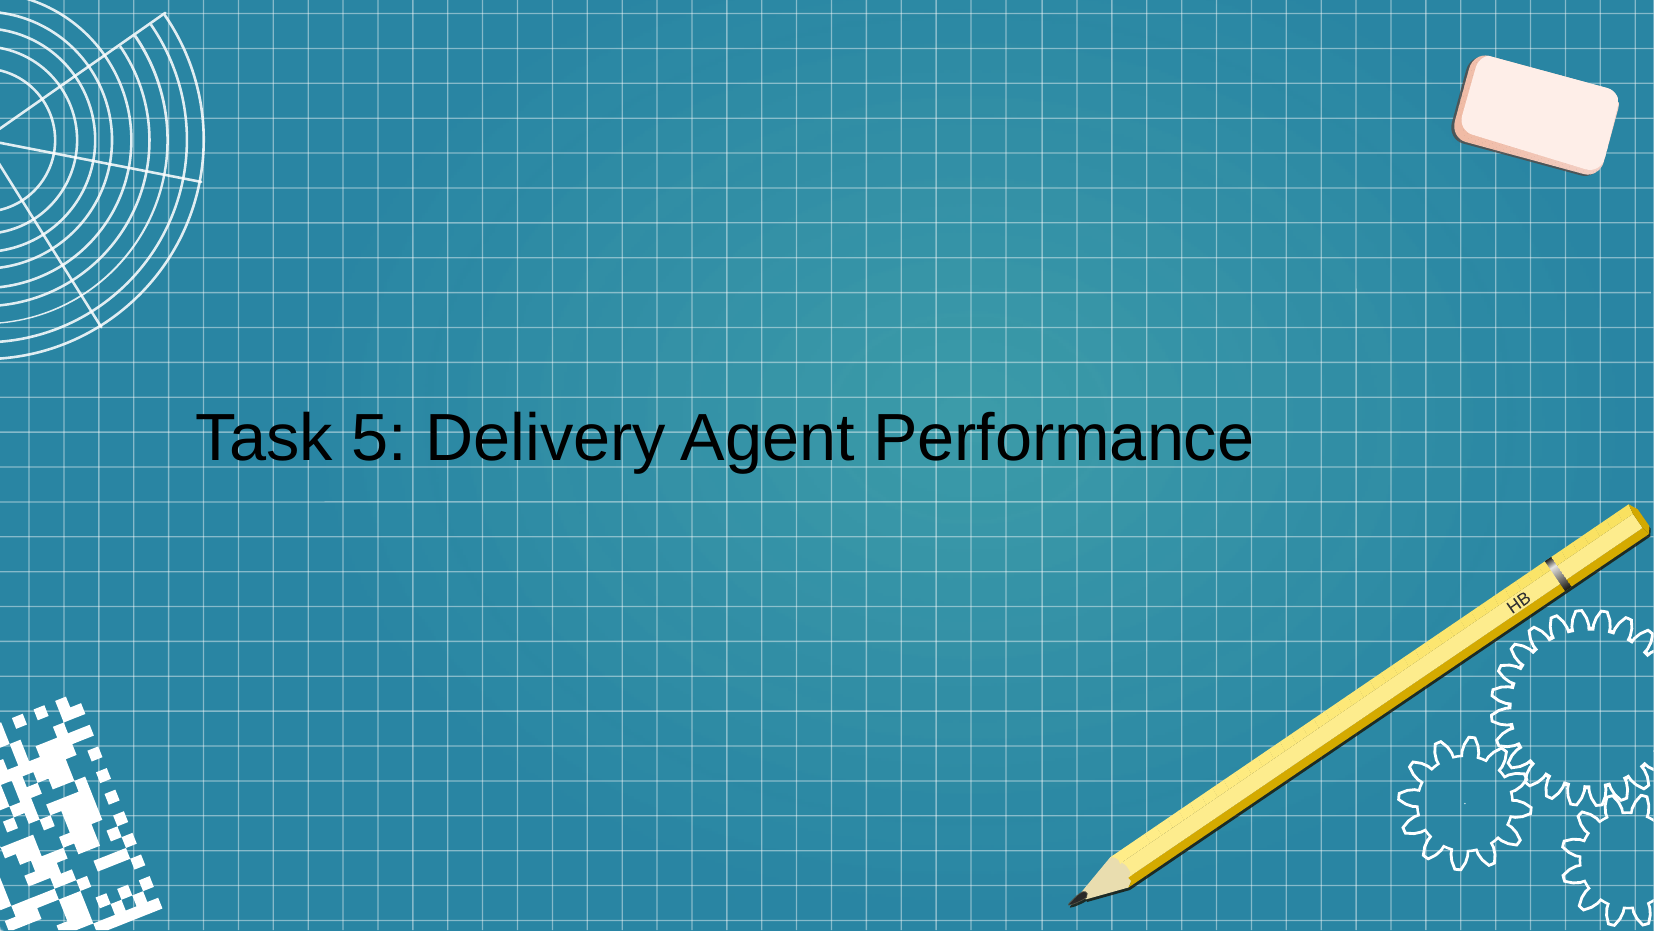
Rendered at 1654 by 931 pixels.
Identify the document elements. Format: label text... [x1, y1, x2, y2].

subtitle Task 5: Delivery Agent Performance [0, 0, 1489, 931]
